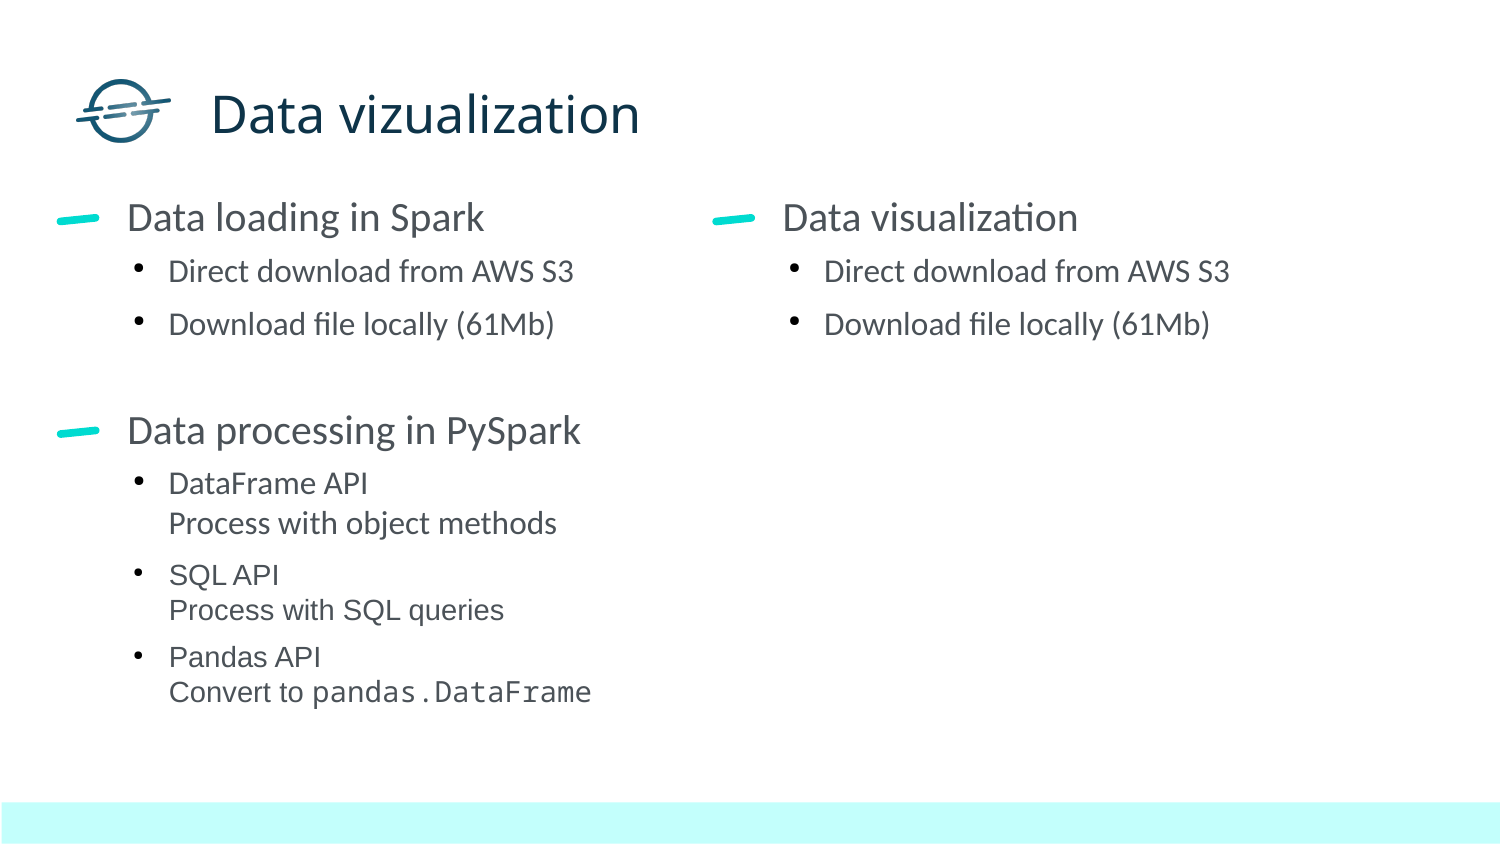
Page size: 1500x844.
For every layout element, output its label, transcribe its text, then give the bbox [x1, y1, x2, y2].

title DataFrame API Process with object methods [118, 446, 582, 541]
title SQL API Process with SQL queries [118, 541, 632, 623]
text_box [1, 802, 1500, 844]
title Data loading in Spark [112, 174, 641, 247]
text_box [56, 426, 100, 438]
picture [76, 79, 171, 143]
title Download file locally (61Mb) [773, 287, 1285, 346]
title Download file locally (61Mb) [118, 287, 629, 346]
title Data visualization [767, 174, 1296, 247]
title Pandas API Convert to pandas.DataFrame [118, 623, 632, 723]
title Data processing in PySpark [112, 387, 641, 475]
title Direct download from AWS S3 [773, 233, 1248, 287]
text_box [56, 214, 100, 226]
title Direct download from AWS S3 [117, 233, 592, 293]
title Data vizualization [195, 66, 1178, 154]
text_box [712, 214, 756, 226]
